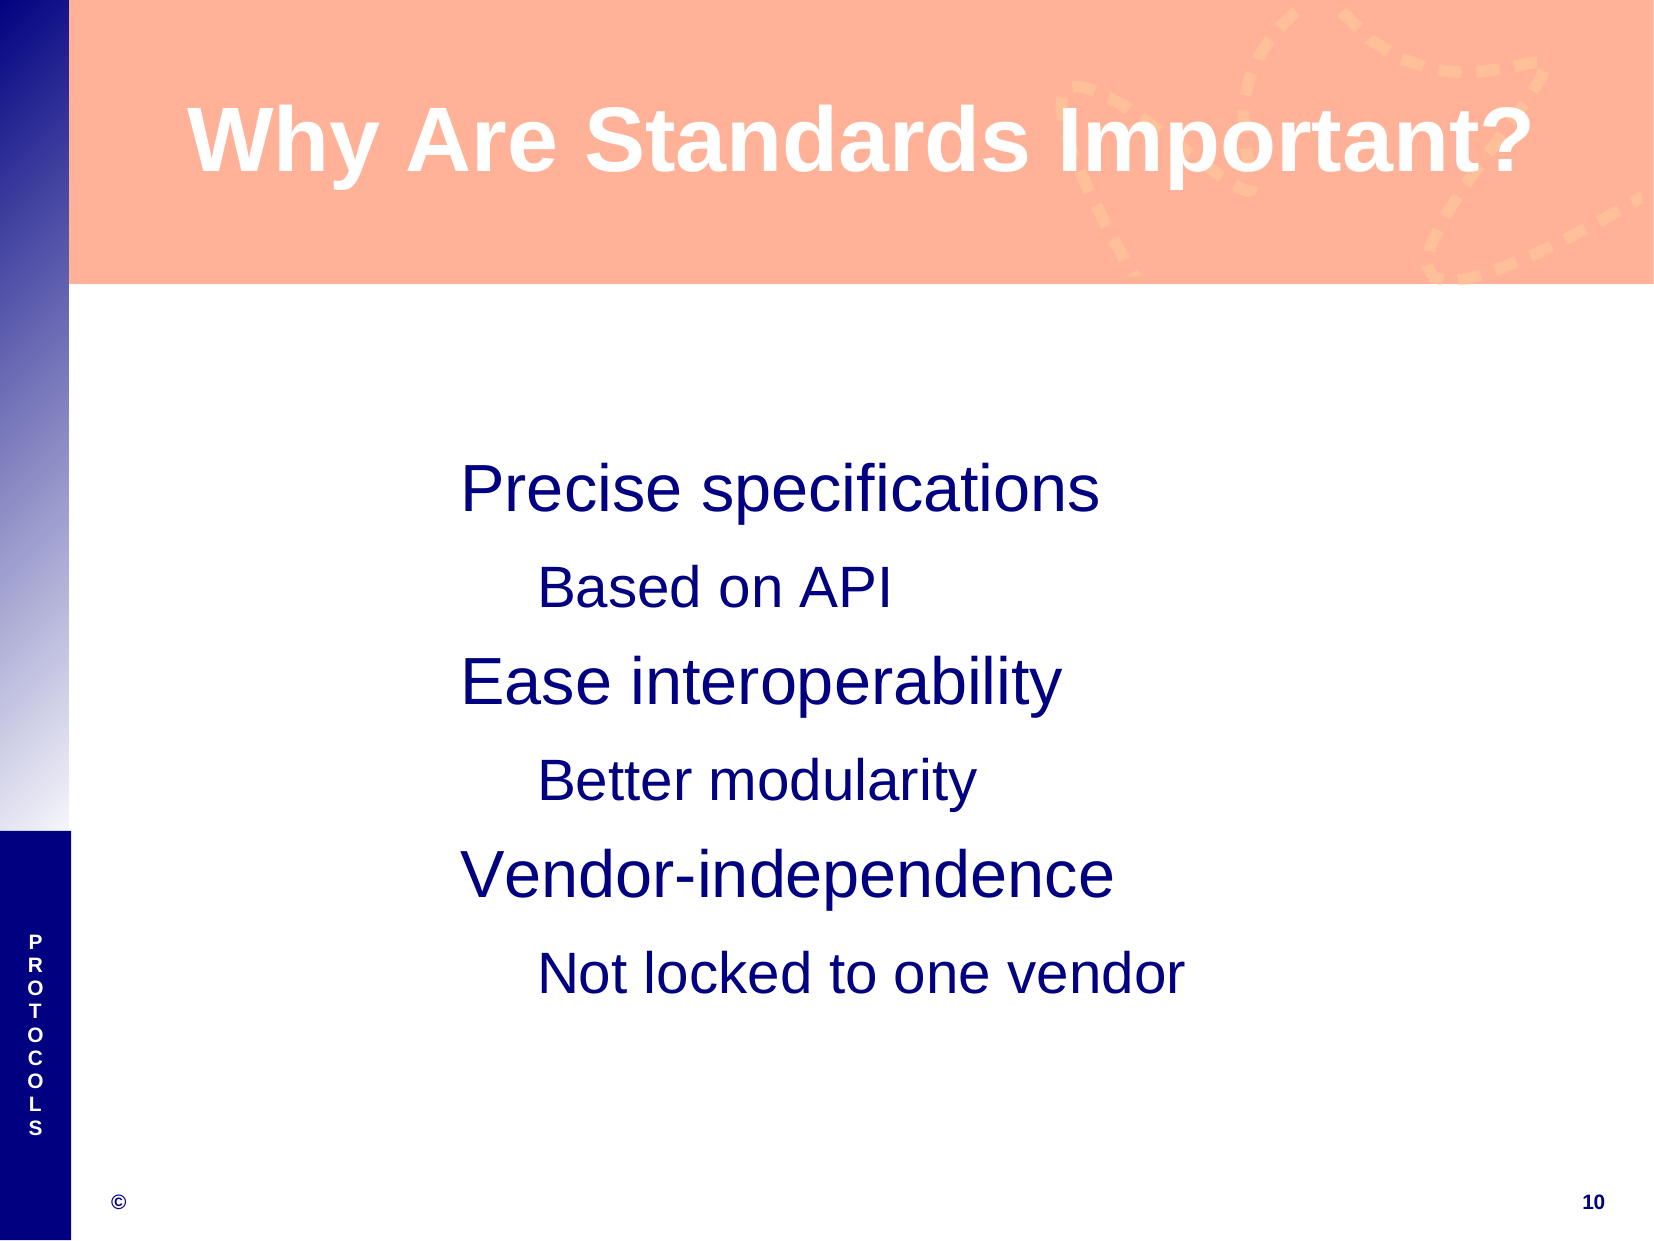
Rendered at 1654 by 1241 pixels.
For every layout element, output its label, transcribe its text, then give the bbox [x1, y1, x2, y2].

text_box P R O T O C O L S [0, 829, 71, 1241]
list Precise specifications Based on API Ease interoperability Better modularity Vendor-independence Not locked to one vendor [466, 451, 1258, 1006]
title Why Are Standards Important? [70, 36, 1654, 244]
